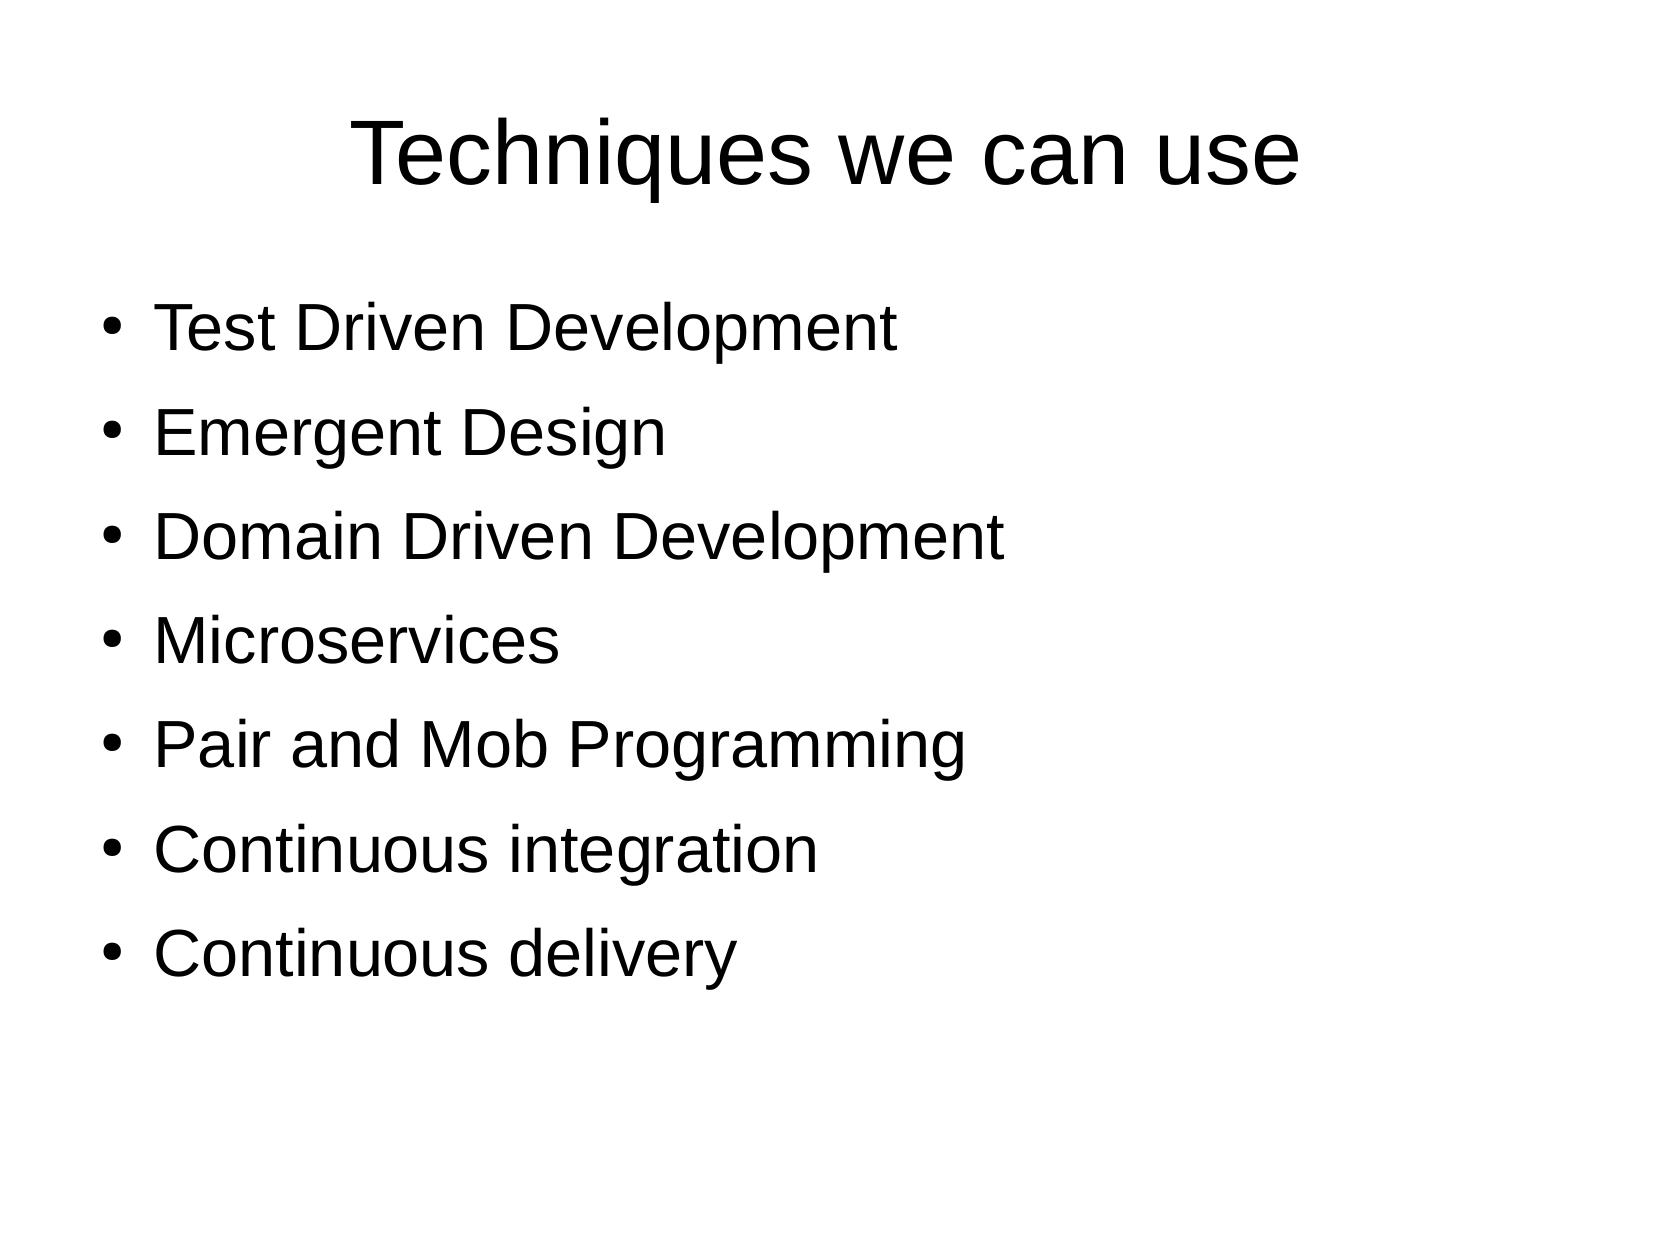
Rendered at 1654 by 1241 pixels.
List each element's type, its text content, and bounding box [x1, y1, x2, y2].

title Techniques we can use [82, 49, 1571, 257]
list Test Driven Development Emergent Design Domain Driven Development Microservices Pair and Mob Programming Continuous integration Continuous delivery [82, 290, 1571, 1010]
